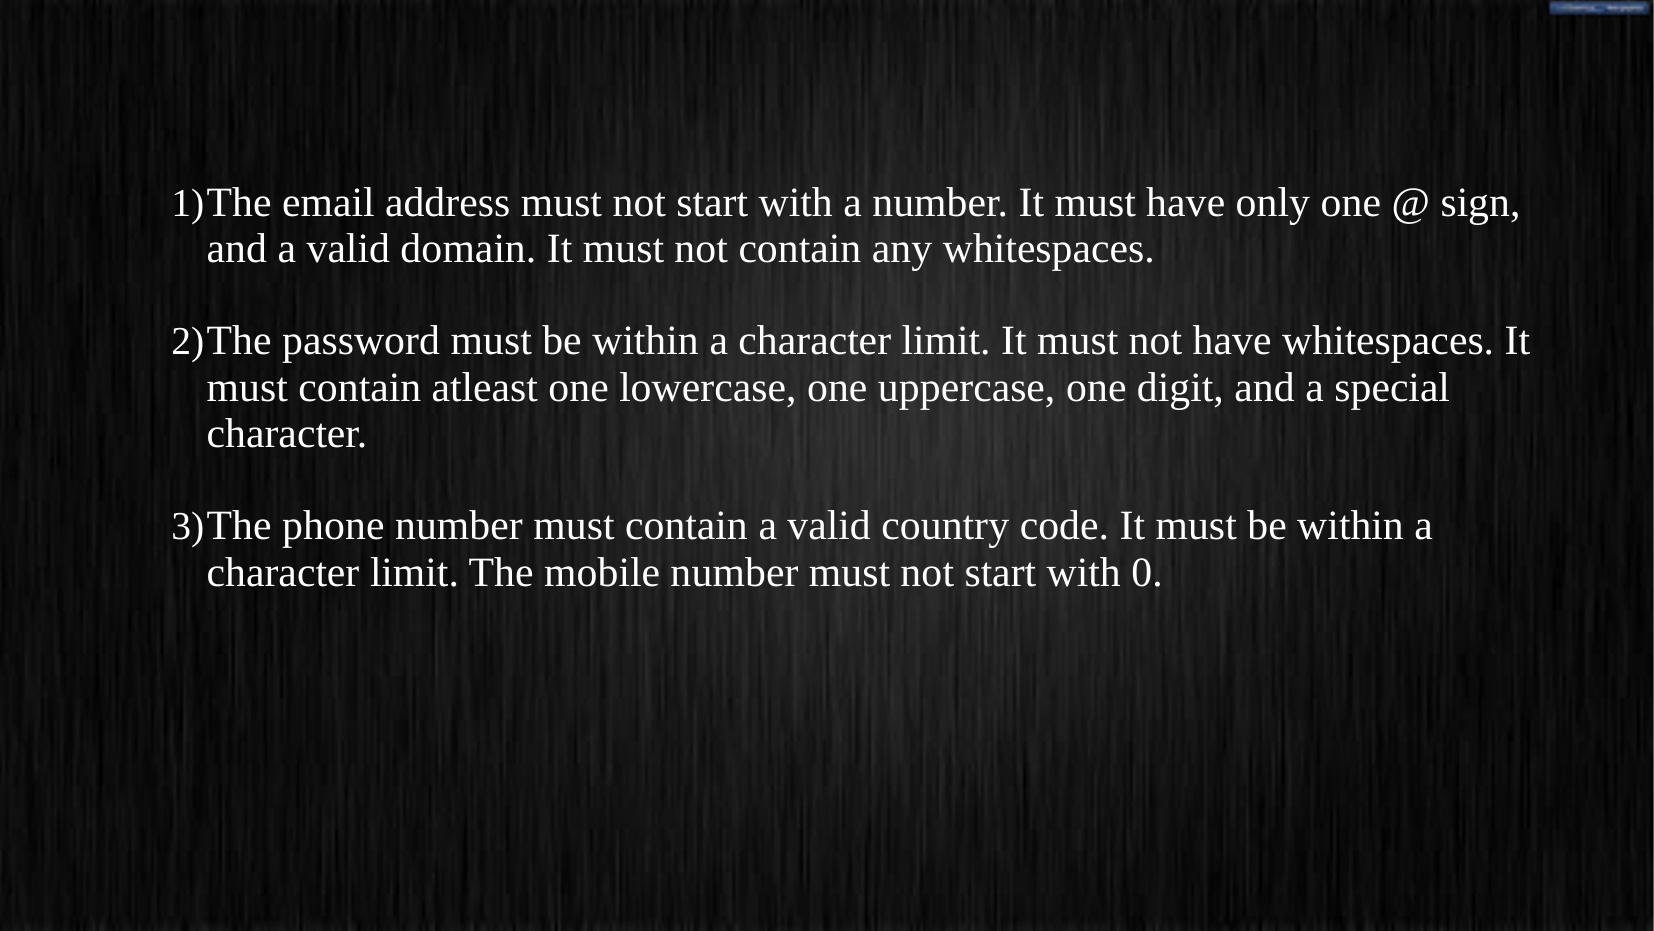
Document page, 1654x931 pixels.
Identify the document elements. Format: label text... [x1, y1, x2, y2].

picture [0, 0, 1654, 931]
text_box The email address must not start with a number. It must have only one @ sign, and a valid domain. It must not contain any whitespaces. The password must be within a character limit. It must not have whitespaces. It must contain atleast one lowercase, one uppercase, one digit, and a special character. The phone number must contain a valid country code. It must be within a character limit. The mobile number must not start with 0. [153, 171, 1548, 649]
